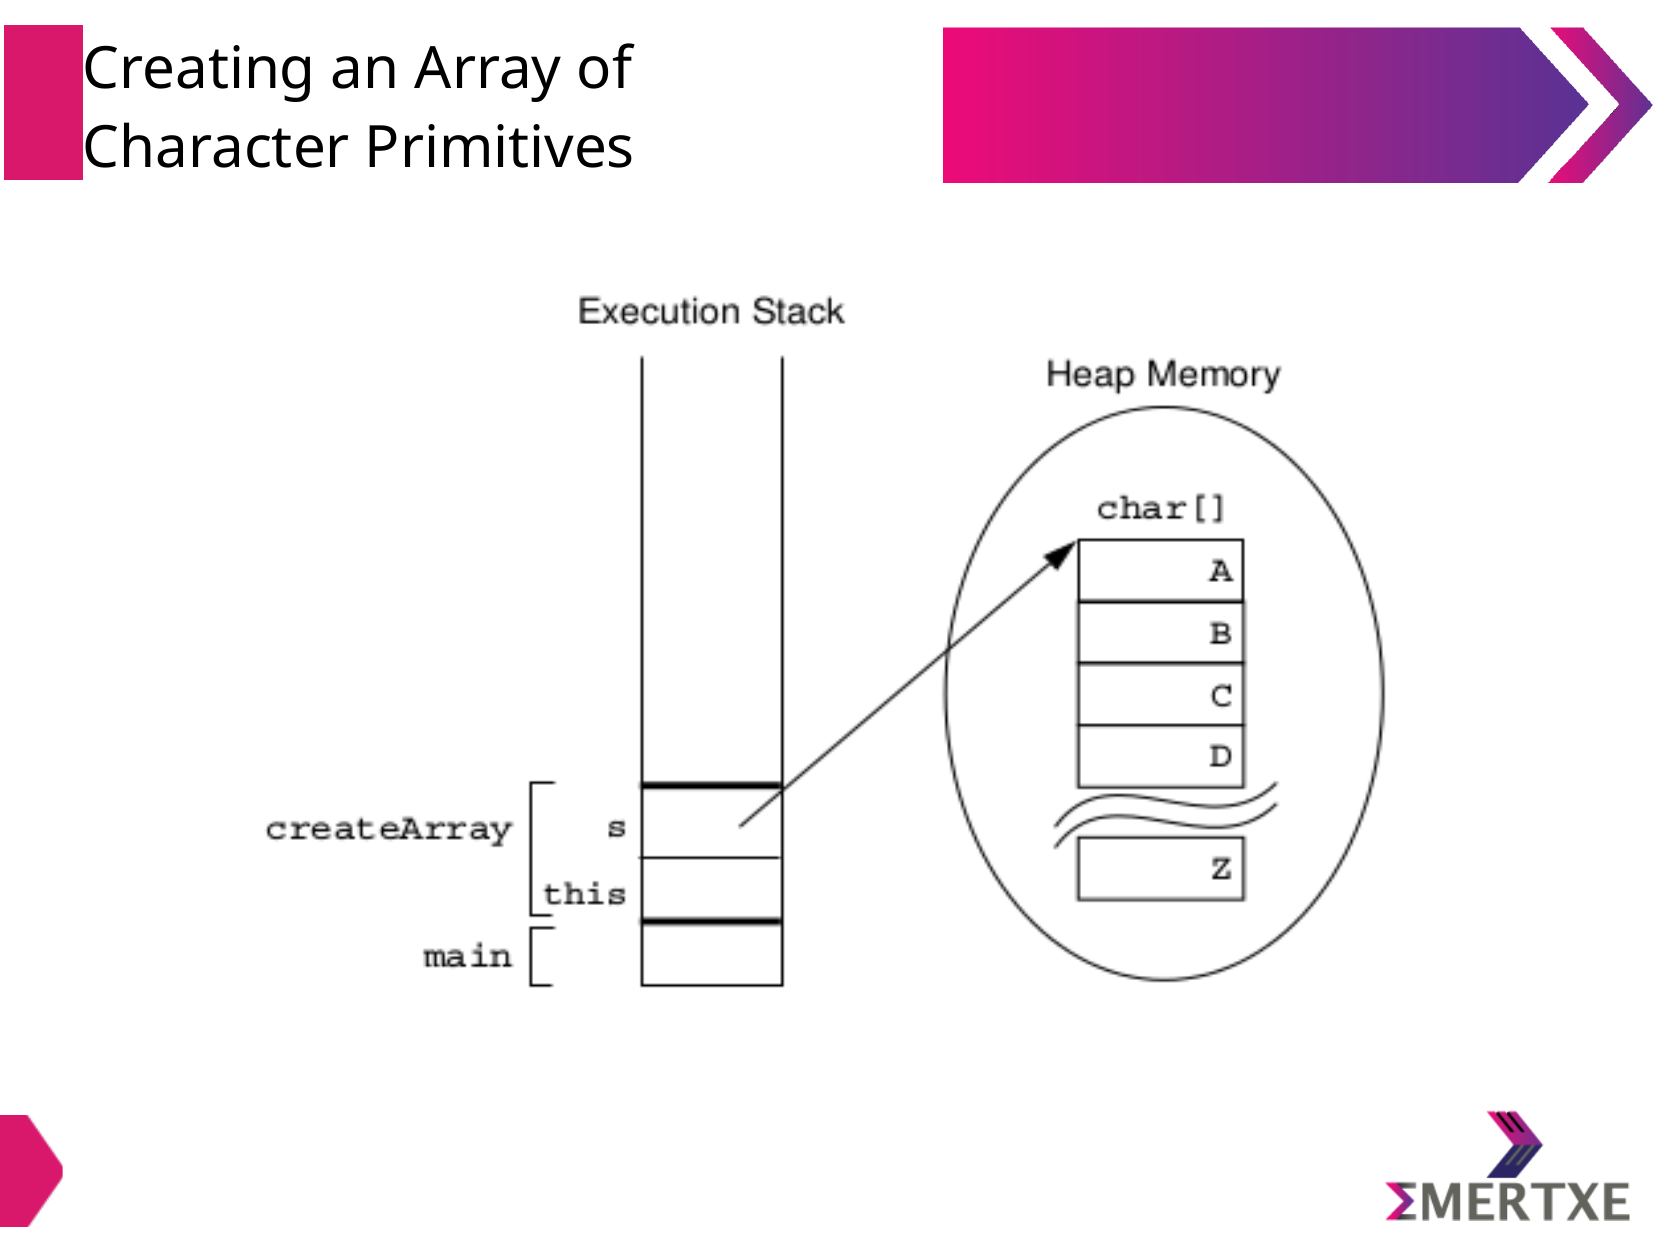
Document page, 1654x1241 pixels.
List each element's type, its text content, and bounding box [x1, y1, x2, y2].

picture [1385, 1107, 1631, 1221]
picture [1571, 27, 1653, 183]
picture [210, 284, 1441, 1021]
title Creating an Array of Character Primitives [82, 2, 1571, 210]
